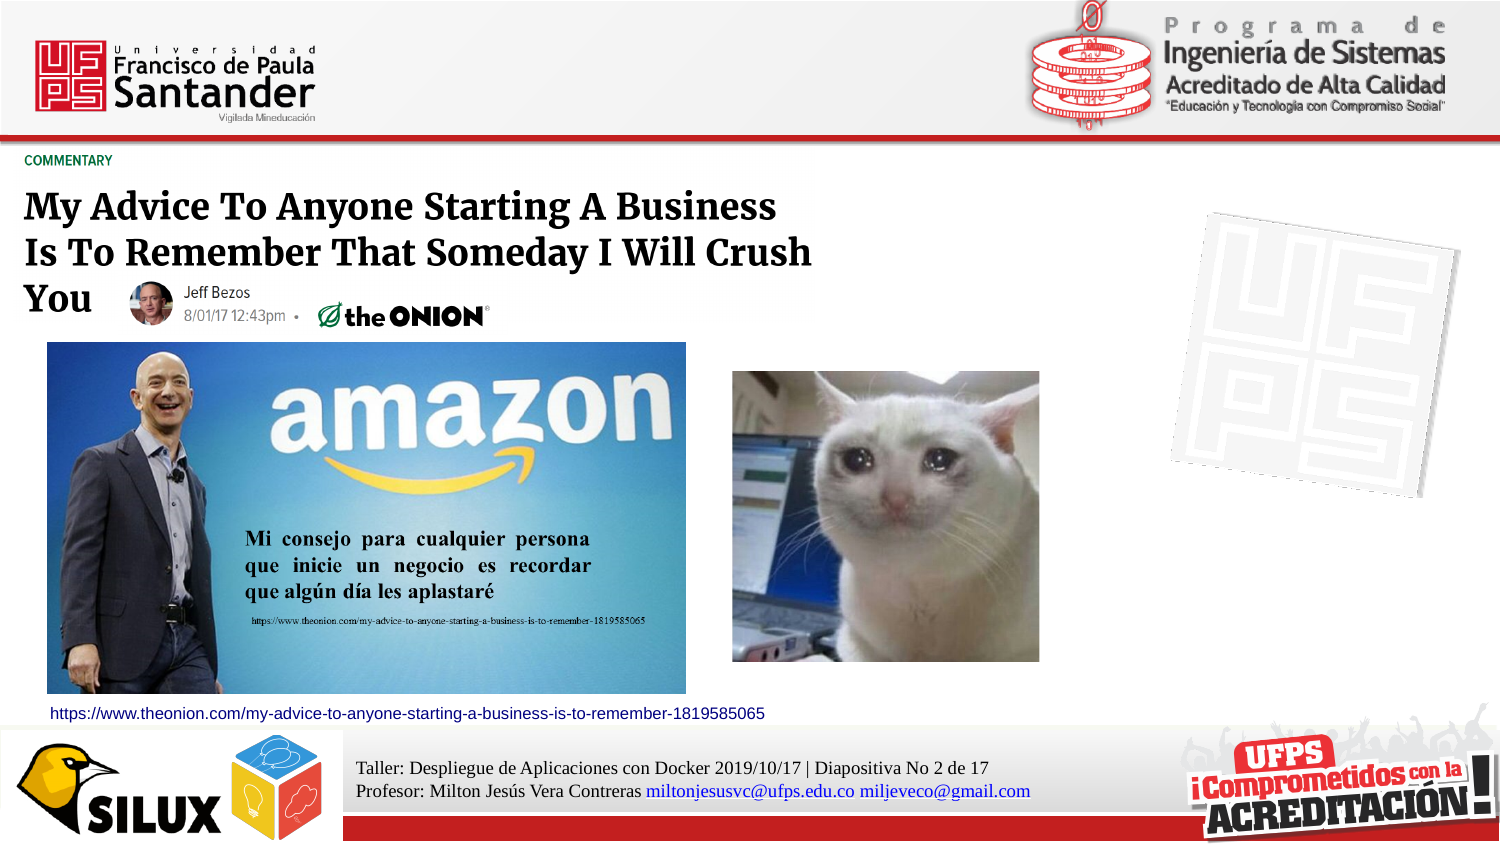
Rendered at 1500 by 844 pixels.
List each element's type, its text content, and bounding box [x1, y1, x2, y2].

picture [1170, 214, 1453, 497]
picture [47, 342, 686, 694]
text_box https://www.theonion.com/my-advice-to-anyone-starting-a-business-is-to-remember-1819585065 [35, 696, 922, 750]
picture [732, 371, 1040, 662]
picture [1023, 0, 1445, 135]
picture [11, 734, 329, 842]
picture [20, 33, 324, 131]
picture [13, 147, 815, 335]
picture [1180, 702, 1500, 844]
